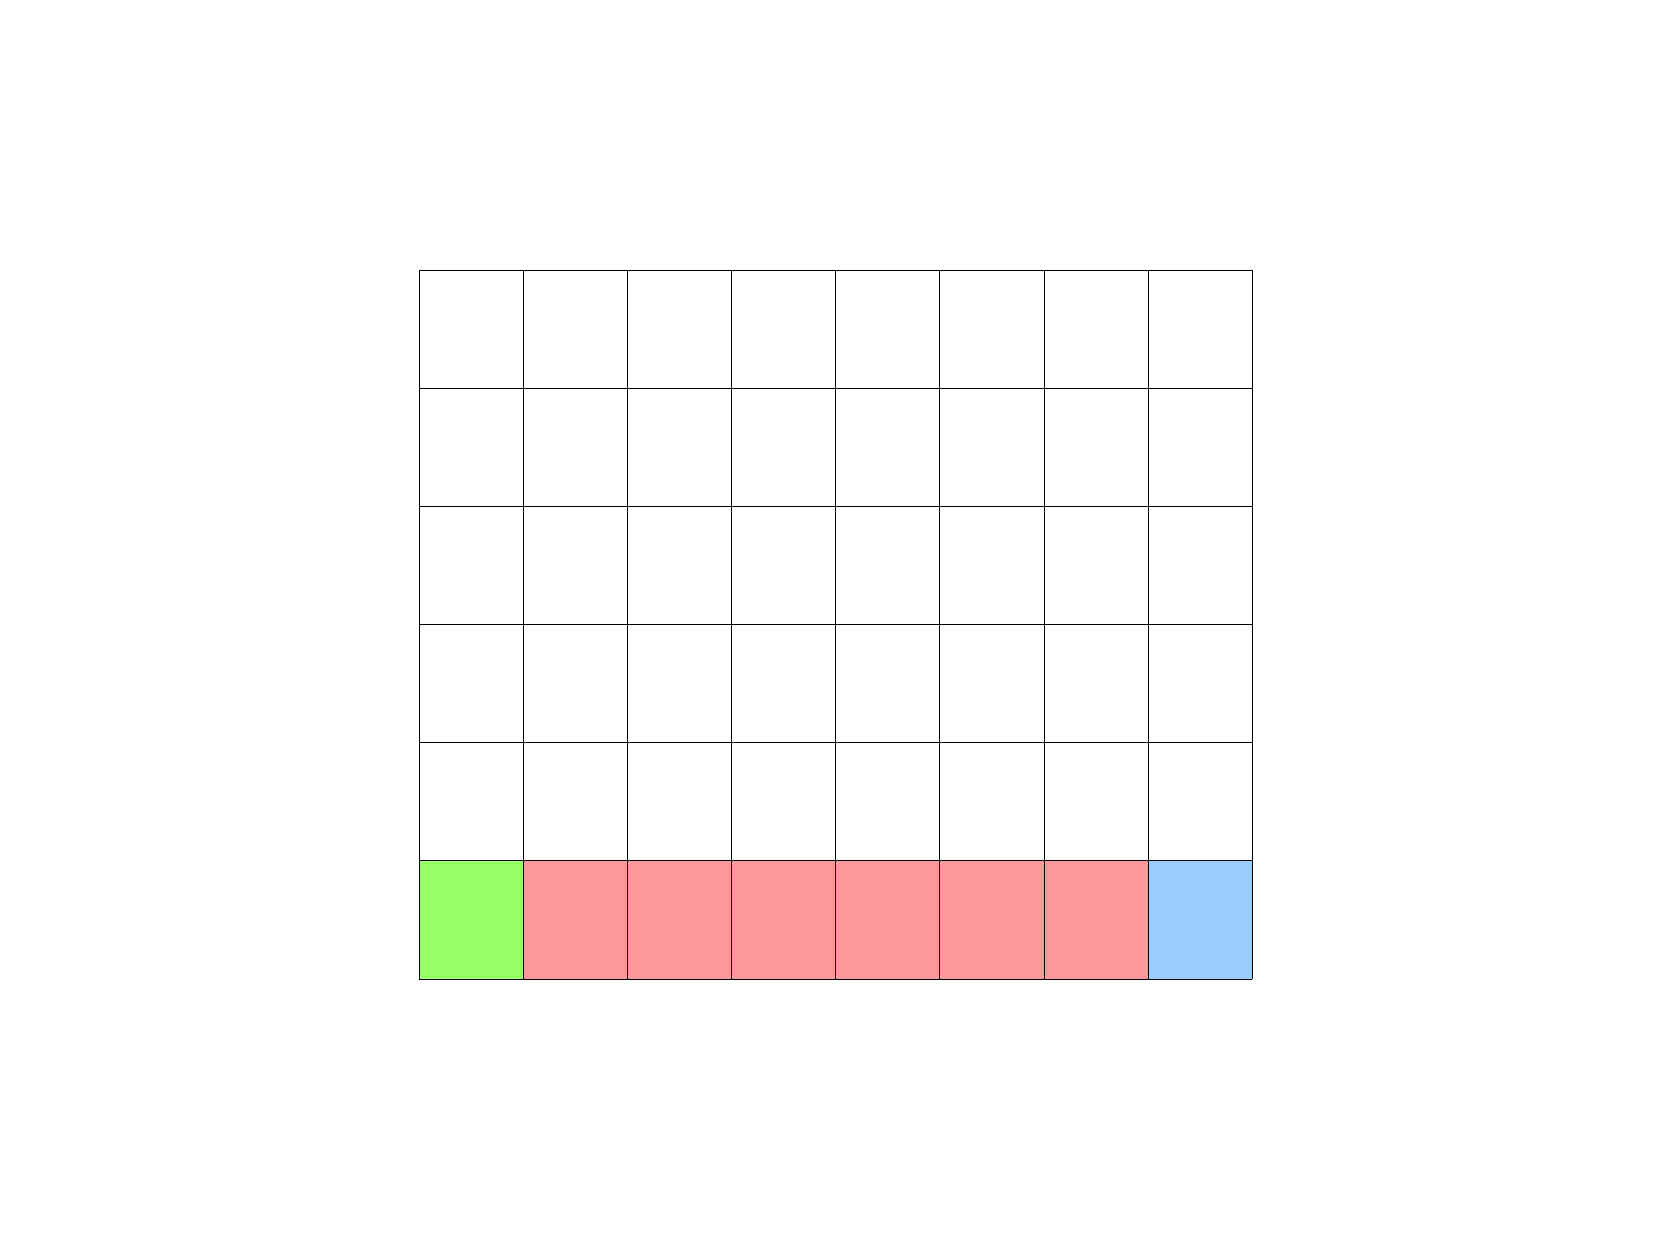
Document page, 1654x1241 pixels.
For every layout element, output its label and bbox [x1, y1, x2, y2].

table_cell [940, 389, 1044, 506]
table_header [836, 271, 939, 388]
table_cell [1149, 625, 1252, 742]
table_cell [836, 625, 939, 742]
table_cell [940, 507, 1044, 624]
table_cell [836, 389, 939, 506]
table_cell [420, 625, 523, 742]
table_cell [836, 743, 939, 860]
table_cell [420, 507, 523, 624]
table_cell [524, 743, 627, 860]
table_cell [524, 861, 627, 979]
table_cell [1149, 743, 1252, 860]
table_cell [940, 743, 1044, 860]
table_cell [732, 861, 835, 979]
table_cell [628, 625, 731, 742]
table_header [1045, 271, 1148, 388]
table_header [524, 271, 627, 388]
table_header [732, 271, 835, 388]
table_cell [1045, 625, 1148, 742]
table_header [1149, 271, 1252, 388]
table_cell [1045, 861, 1148, 979]
table_cell [732, 507, 835, 624]
table_header [420, 271, 523, 388]
table_cell [1149, 507, 1252, 624]
table_cell [1045, 743, 1148, 860]
table_cell [836, 861, 939, 979]
table_cell [420, 861, 523, 979]
table_cell [1149, 389, 1252, 506]
table_cell [732, 389, 835, 506]
table_header [628, 271, 731, 388]
table_cell [732, 625, 835, 742]
table_header [940, 271, 1044, 388]
table_cell [1149, 861, 1252, 979]
table_cell [524, 507, 627, 624]
table_cell [940, 625, 1044, 742]
table_cell [628, 389, 731, 506]
table_cell [524, 389, 627, 506]
table_cell [628, 743, 731, 860]
table_cell [628, 861, 731, 979]
table_cell [1045, 389, 1148, 506]
table_cell [940, 861, 1044, 979]
table_cell [420, 389, 523, 506]
table_cell [1045, 507, 1148, 624]
table_cell [628, 507, 731, 624]
table_cell [732, 743, 835, 860]
table_cell [524, 625, 627, 742]
table_cell [420, 743, 523, 860]
table_cell [836, 507, 939, 624]
